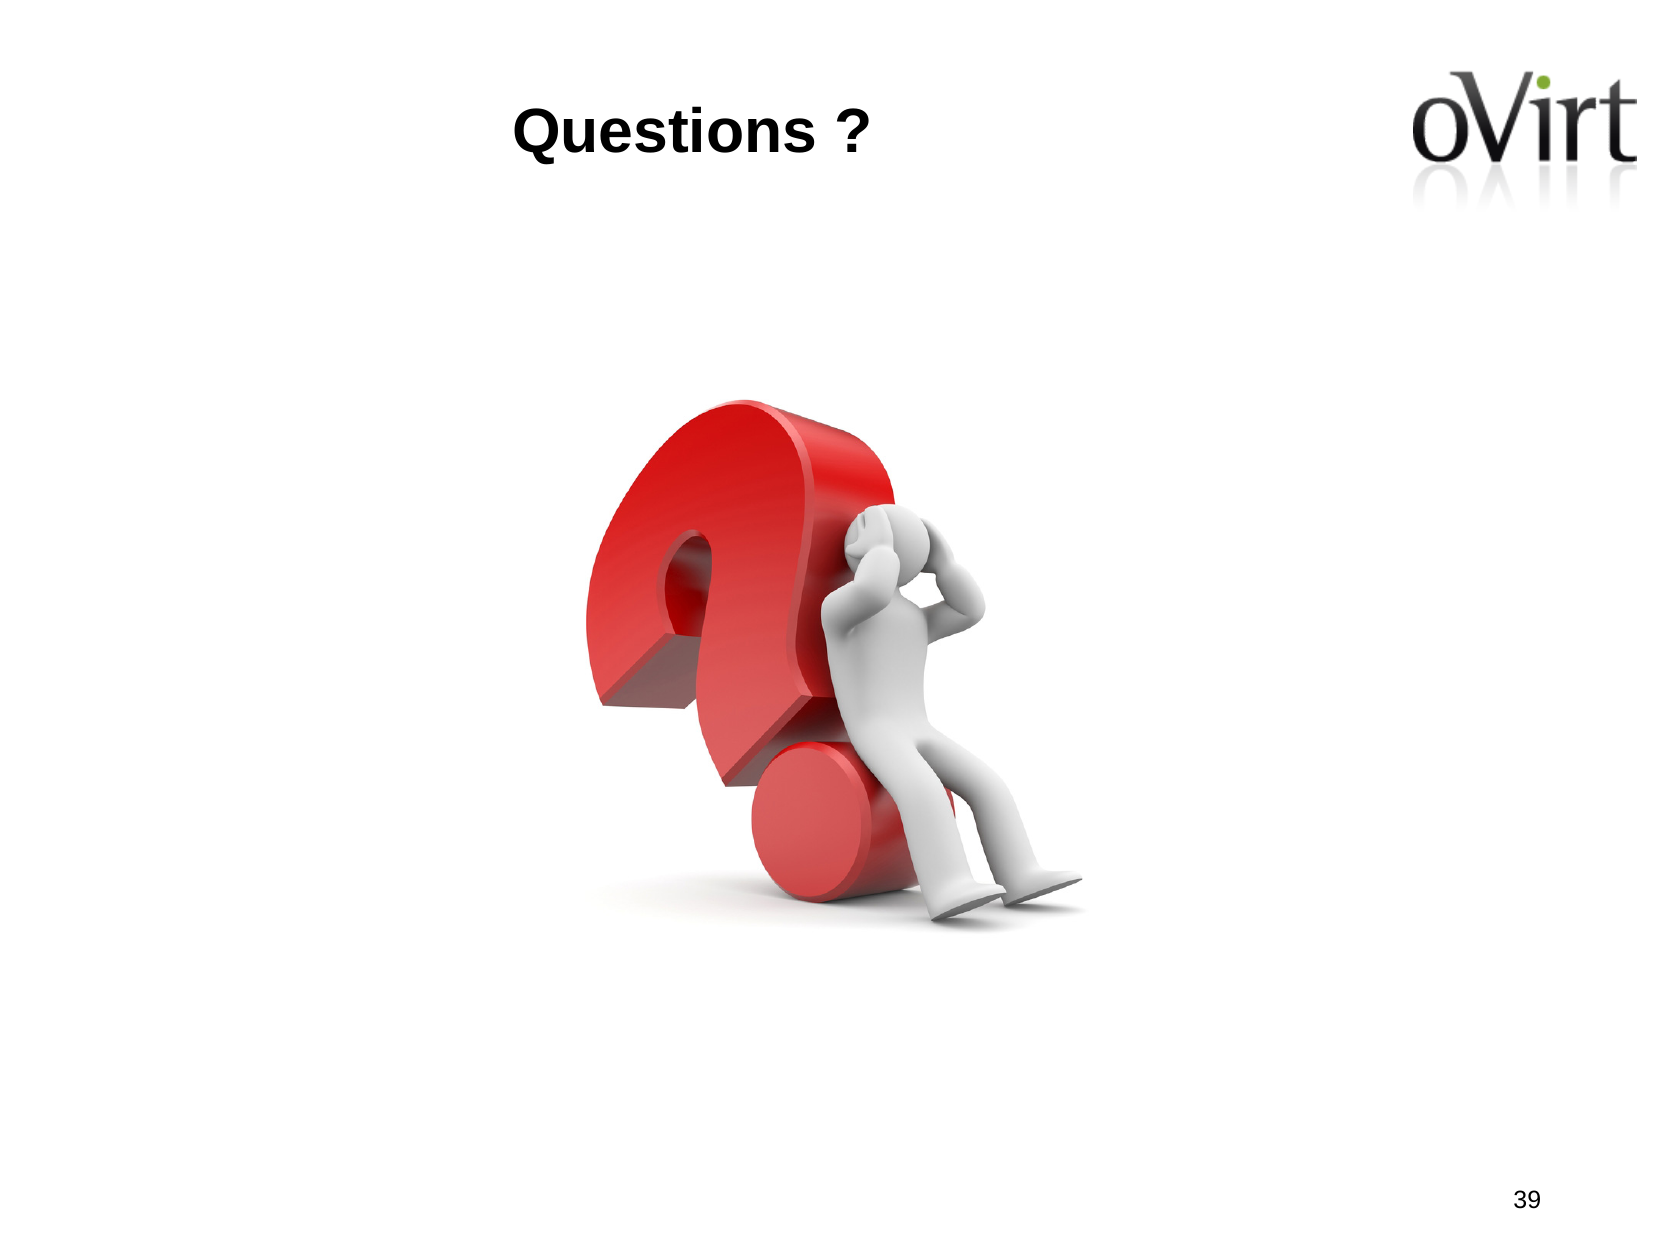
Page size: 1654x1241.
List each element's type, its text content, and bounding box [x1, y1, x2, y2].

picture [480, 295, 1182, 1013]
title Questions ? [82, 37, 1303, 226]
picture [1413, 63, 1637, 212]
